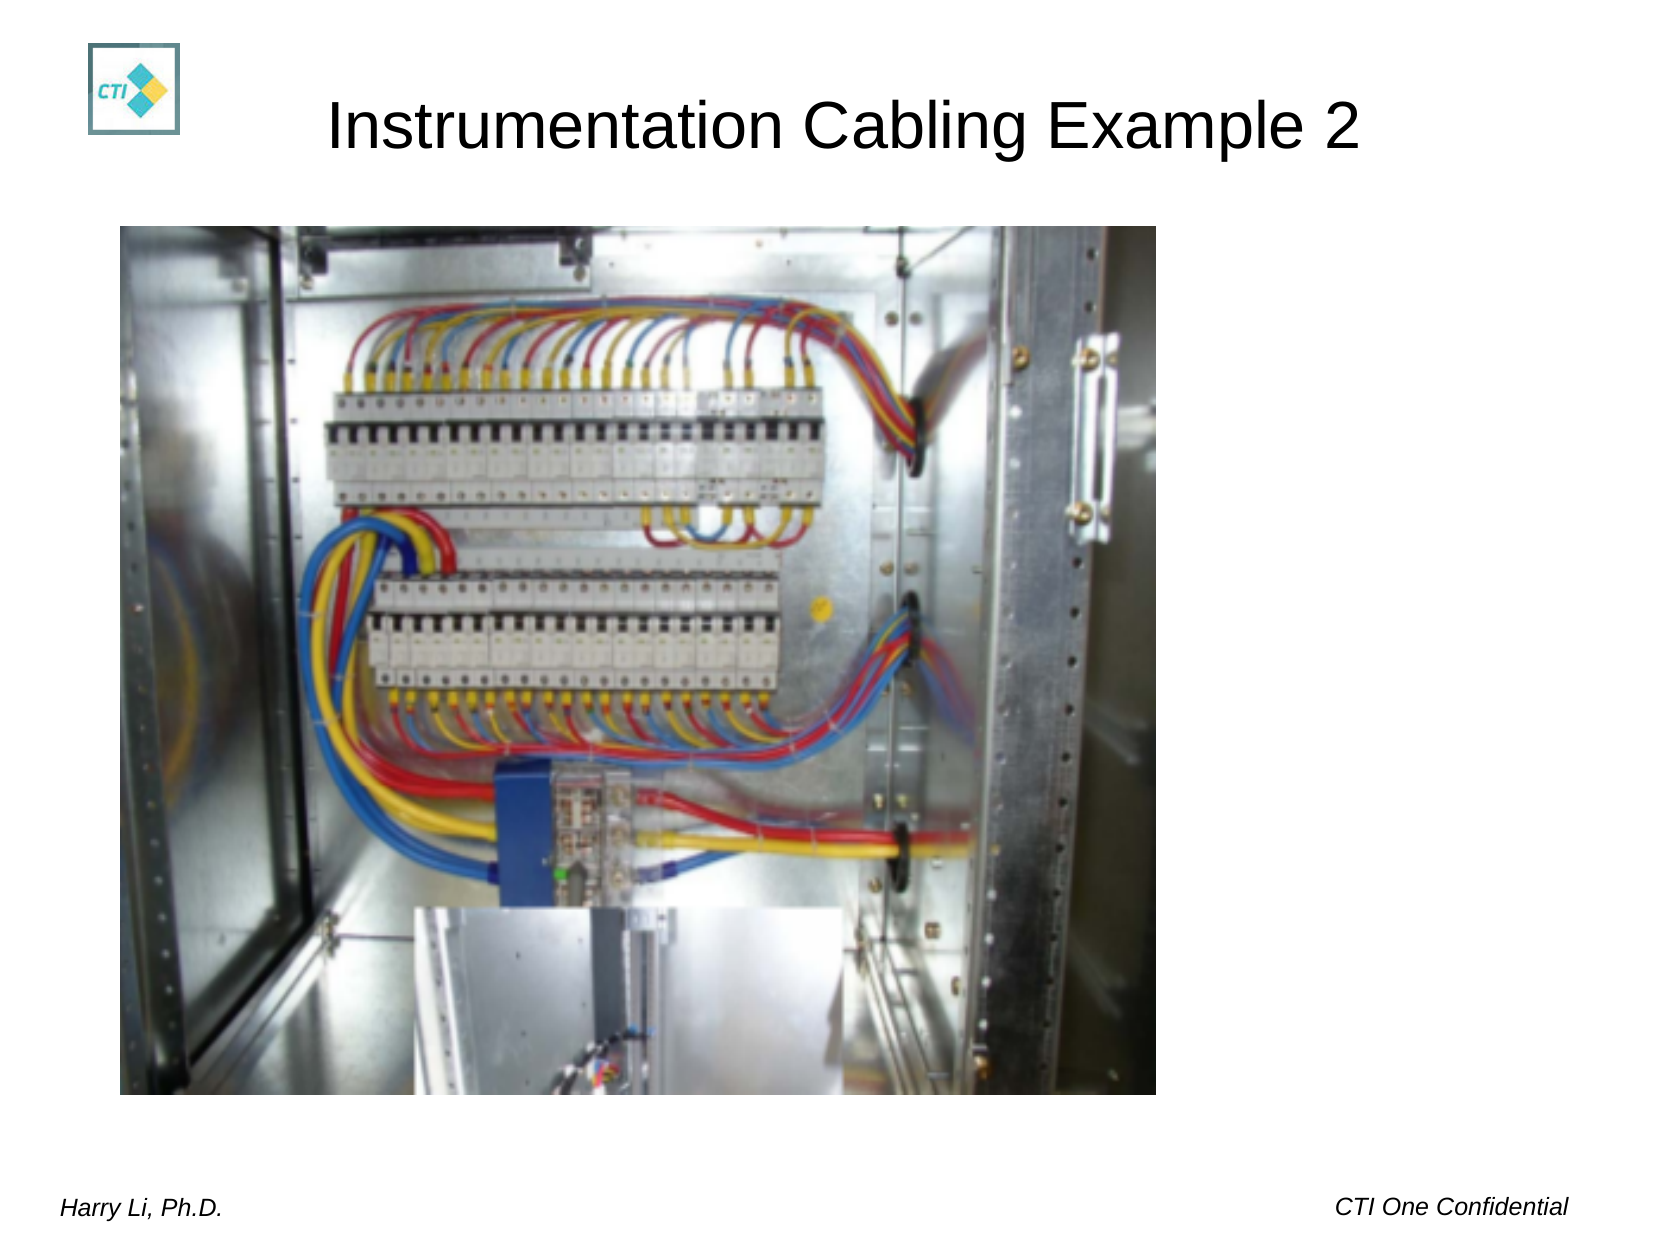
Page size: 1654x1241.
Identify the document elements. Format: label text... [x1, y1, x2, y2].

picture [88, 43, 180, 135]
picture [120, 226, 1156, 1096]
text_box Harry Li, Ph.D. [45, 1185, 451, 1229]
title Instrumentation Cabling Example 2 [100, 20, 1589, 228]
text_box CTI One Confidential [1320, 1185, 1636, 1230]
